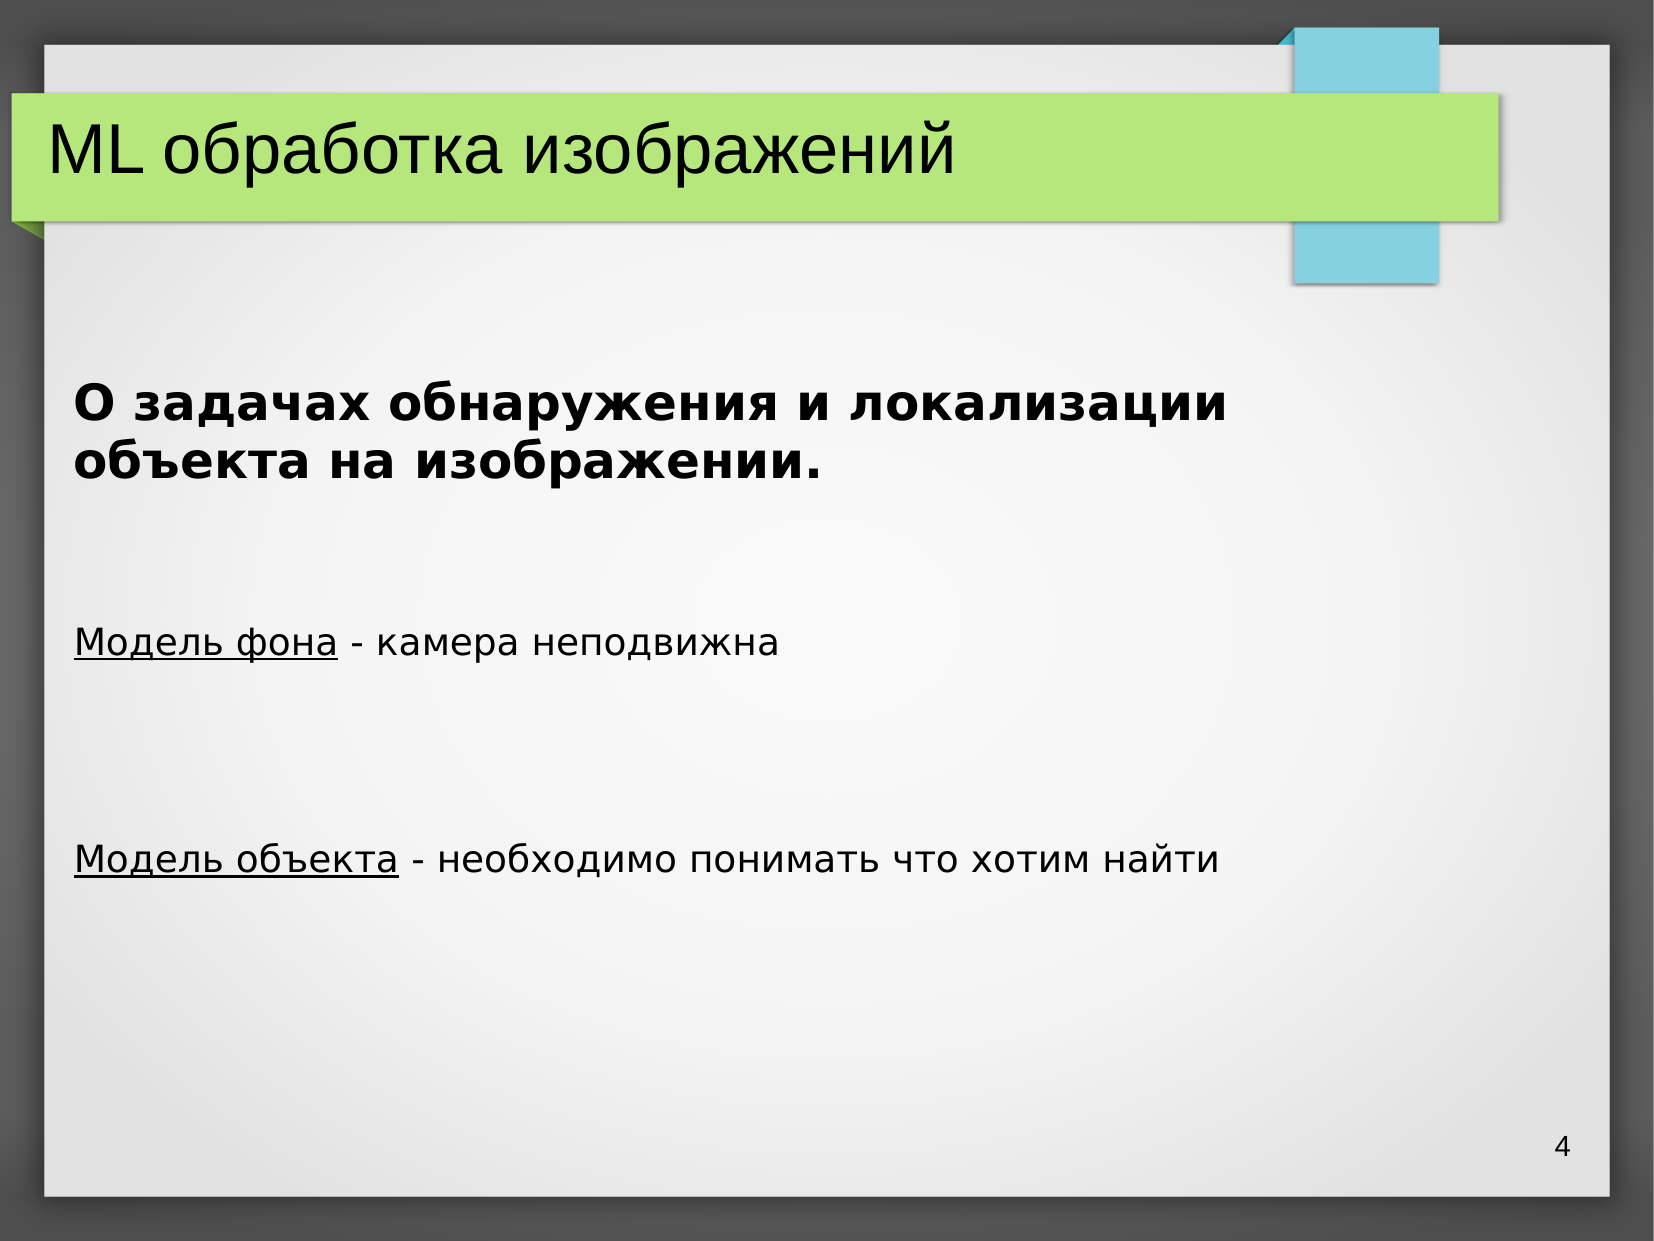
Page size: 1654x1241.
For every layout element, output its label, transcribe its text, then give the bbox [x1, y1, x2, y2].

picture [0, 0, 1654, 1241]
title ML обработка изображений [47, 109, 1501, 189]
text_box О задачах обнаружения и локализации объекта на изображении. Модель фона - камера неподвижна Модель объекта - необходимо понимать что хотим найти [59, 366, 1477, 976]
